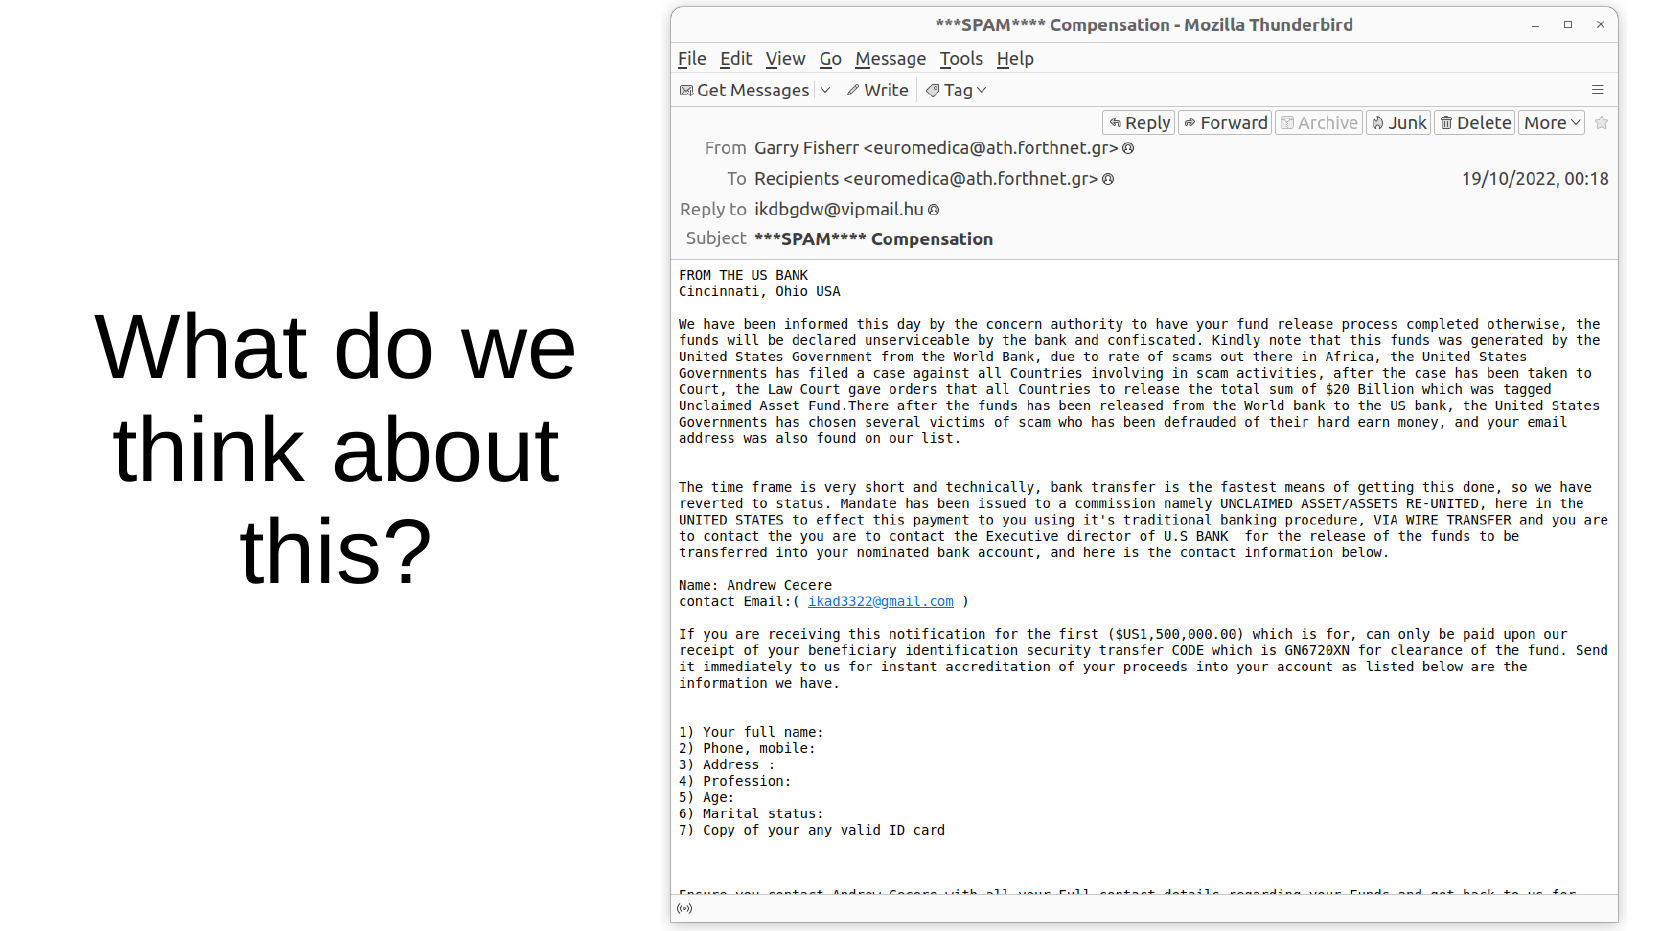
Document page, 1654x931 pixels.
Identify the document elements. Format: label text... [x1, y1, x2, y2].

picture [661, 0, 1627, 931]
title What do we think about this? [82, 37, 591, 863]
